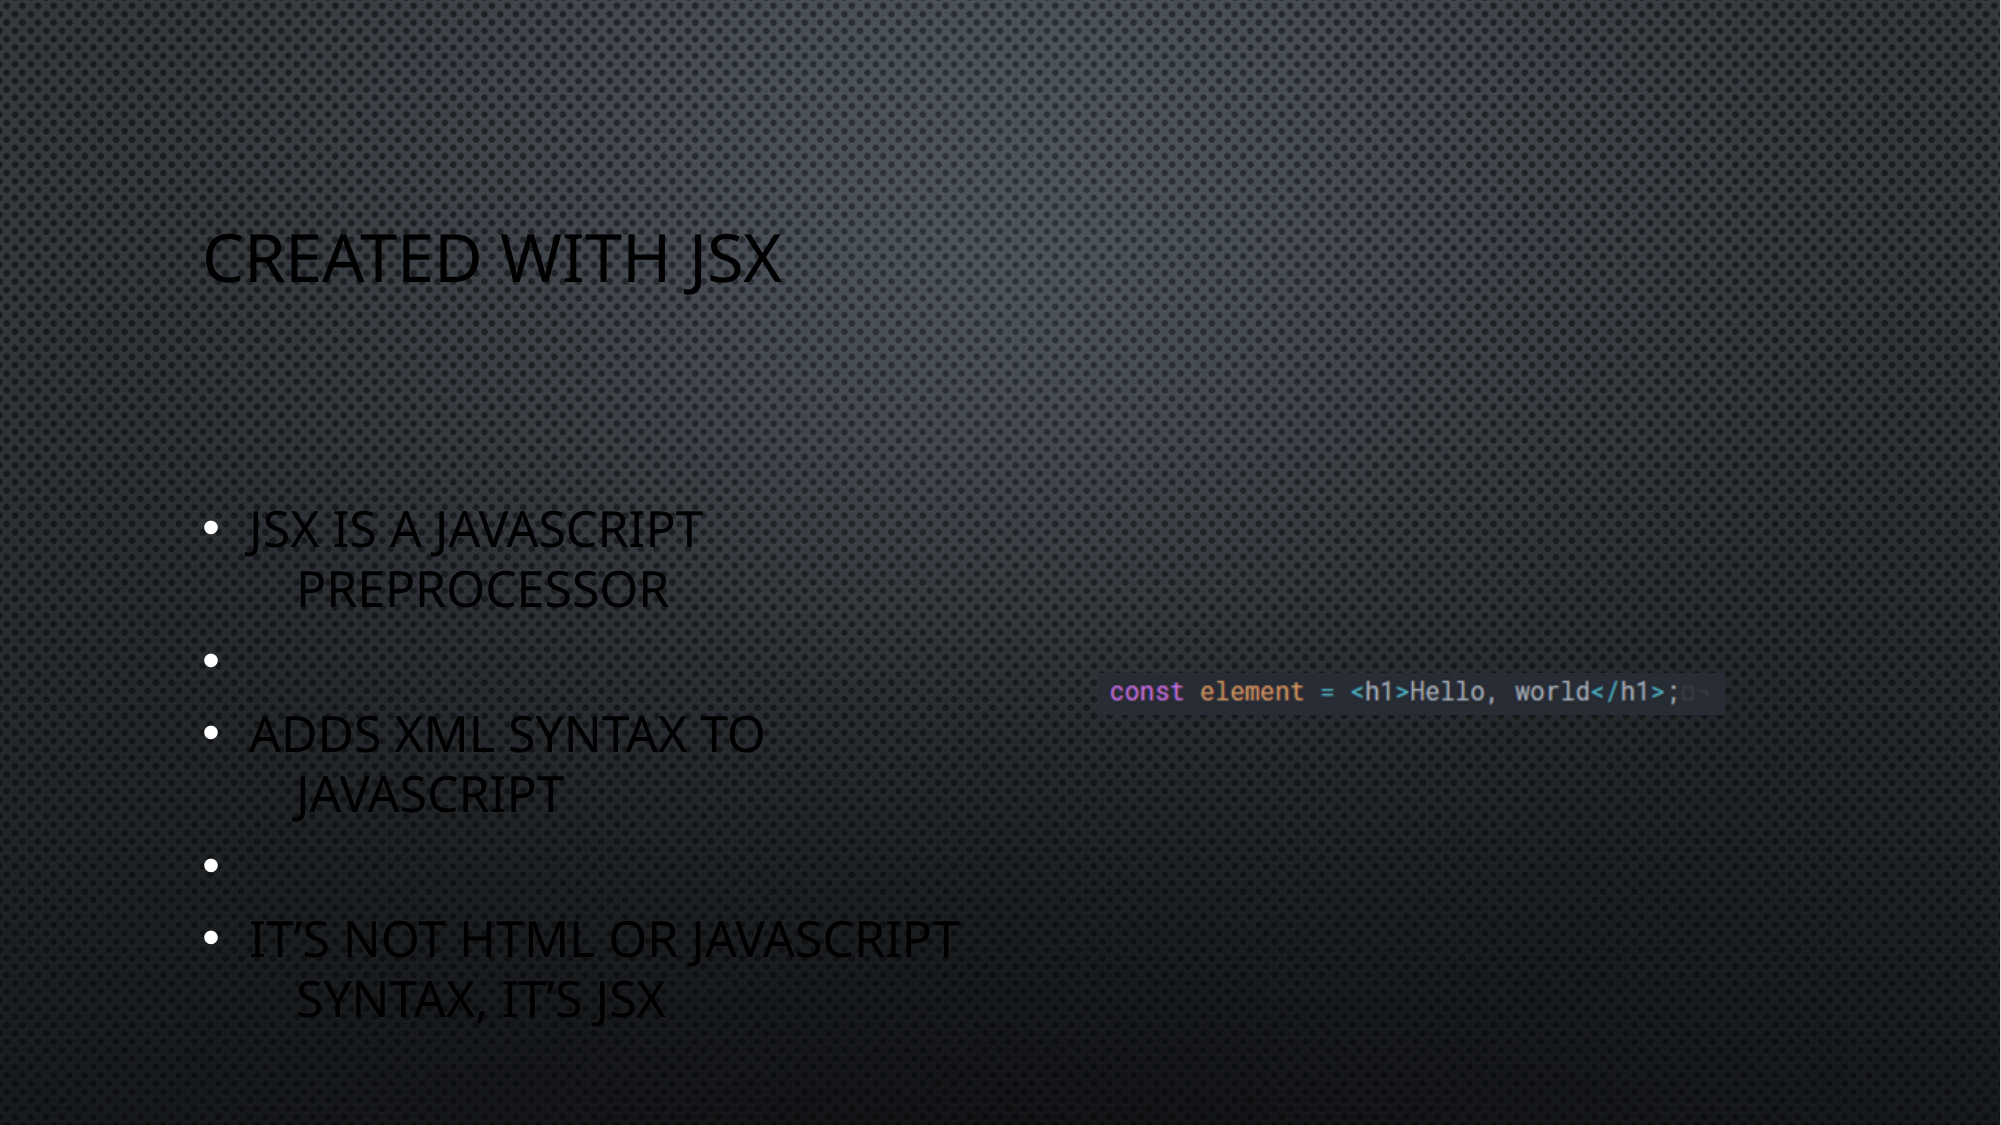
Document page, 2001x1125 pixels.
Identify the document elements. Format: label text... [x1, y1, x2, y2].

list JSX is a JavaScript preprocessor Adds XML syntax to JavaScript It’s not HTML or JavaScript syntax, it’s JSX [187, 437, 1040, 1088]
title Created with JSX [187, 99, 1813, 413]
picture [1099, 673, 1725, 715]
